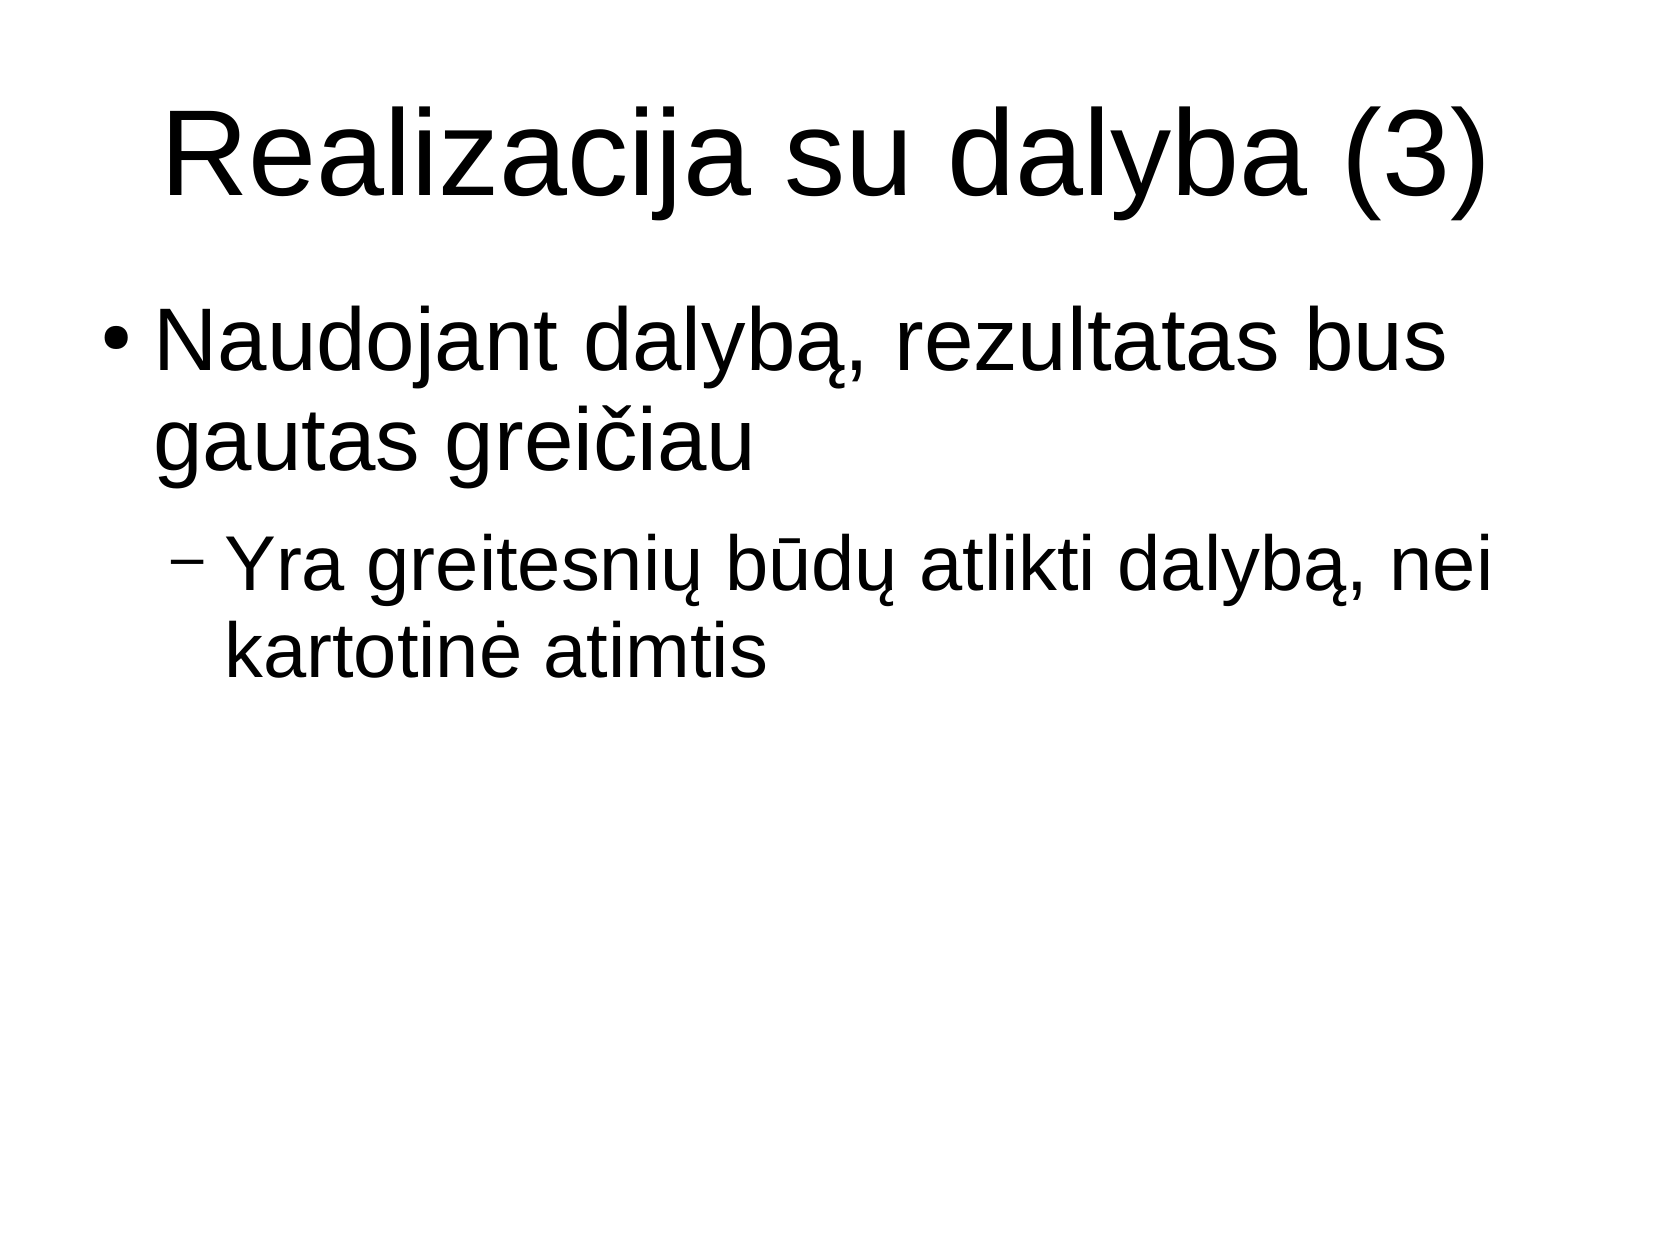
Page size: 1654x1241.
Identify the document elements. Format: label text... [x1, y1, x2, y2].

title Realizacija su dalyba (3) [82, 49, 1571, 257]
list Naudojant dalybą, rezultatas bus gautas greičiau Yra greitesnių būdų atlikti dalybą, nei kartotinė atimtis [82, 290, 1571, 1010]
